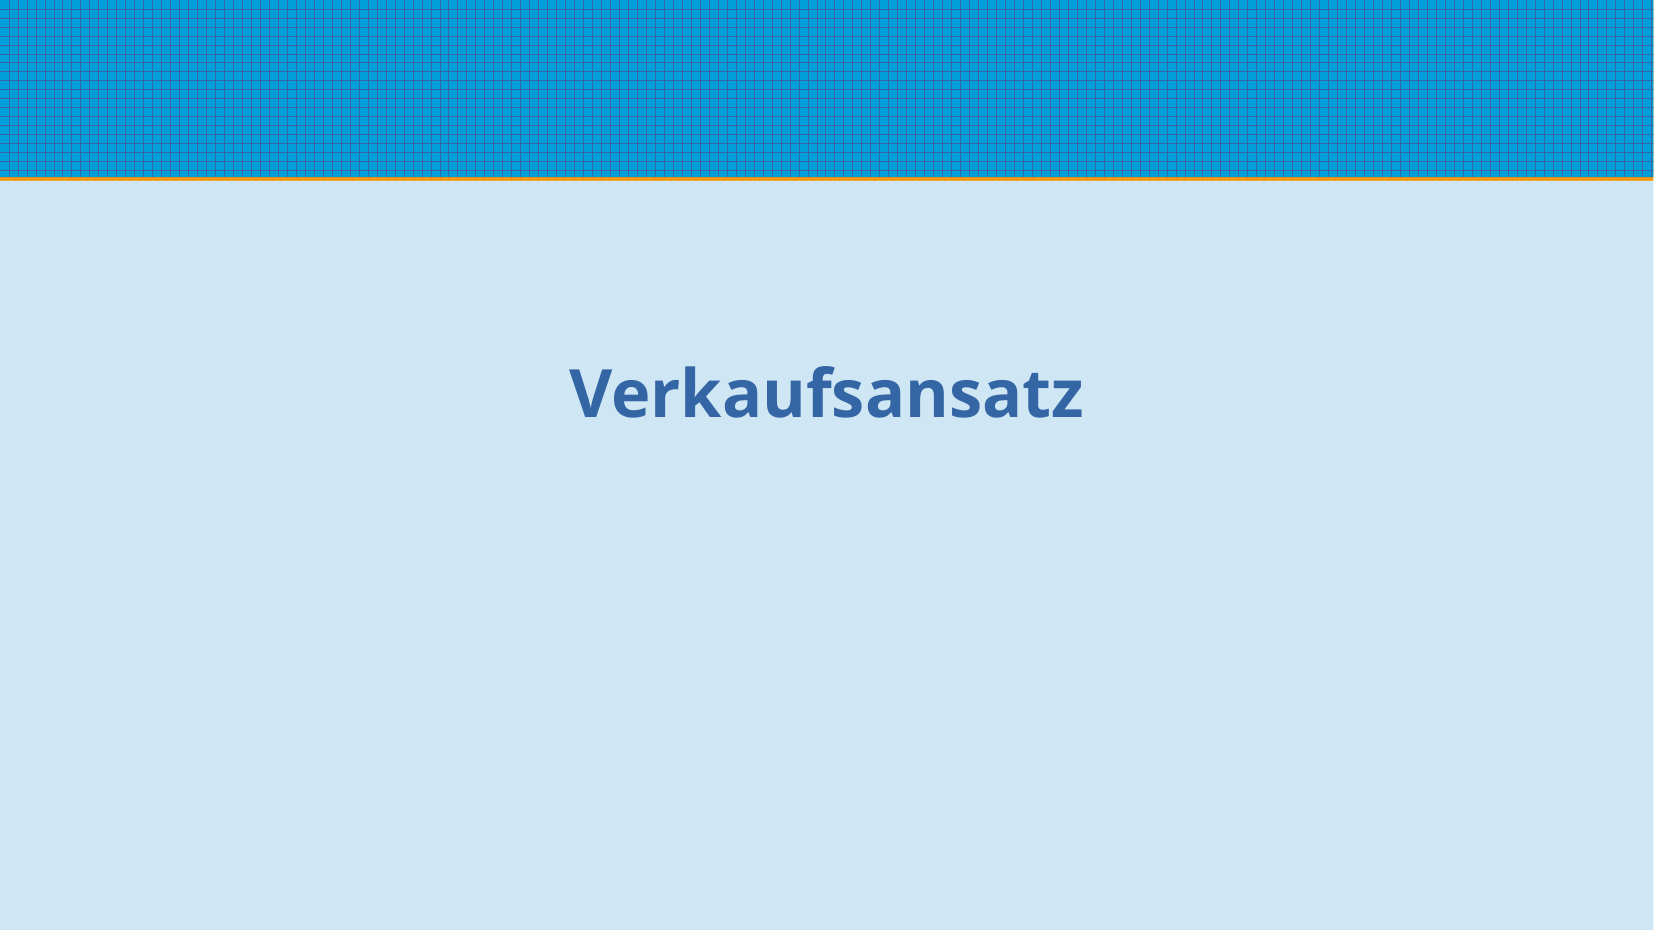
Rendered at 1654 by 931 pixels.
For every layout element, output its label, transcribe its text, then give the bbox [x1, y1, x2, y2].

subtitle Verkaufsansatz [88, 14, 1565, 768]
